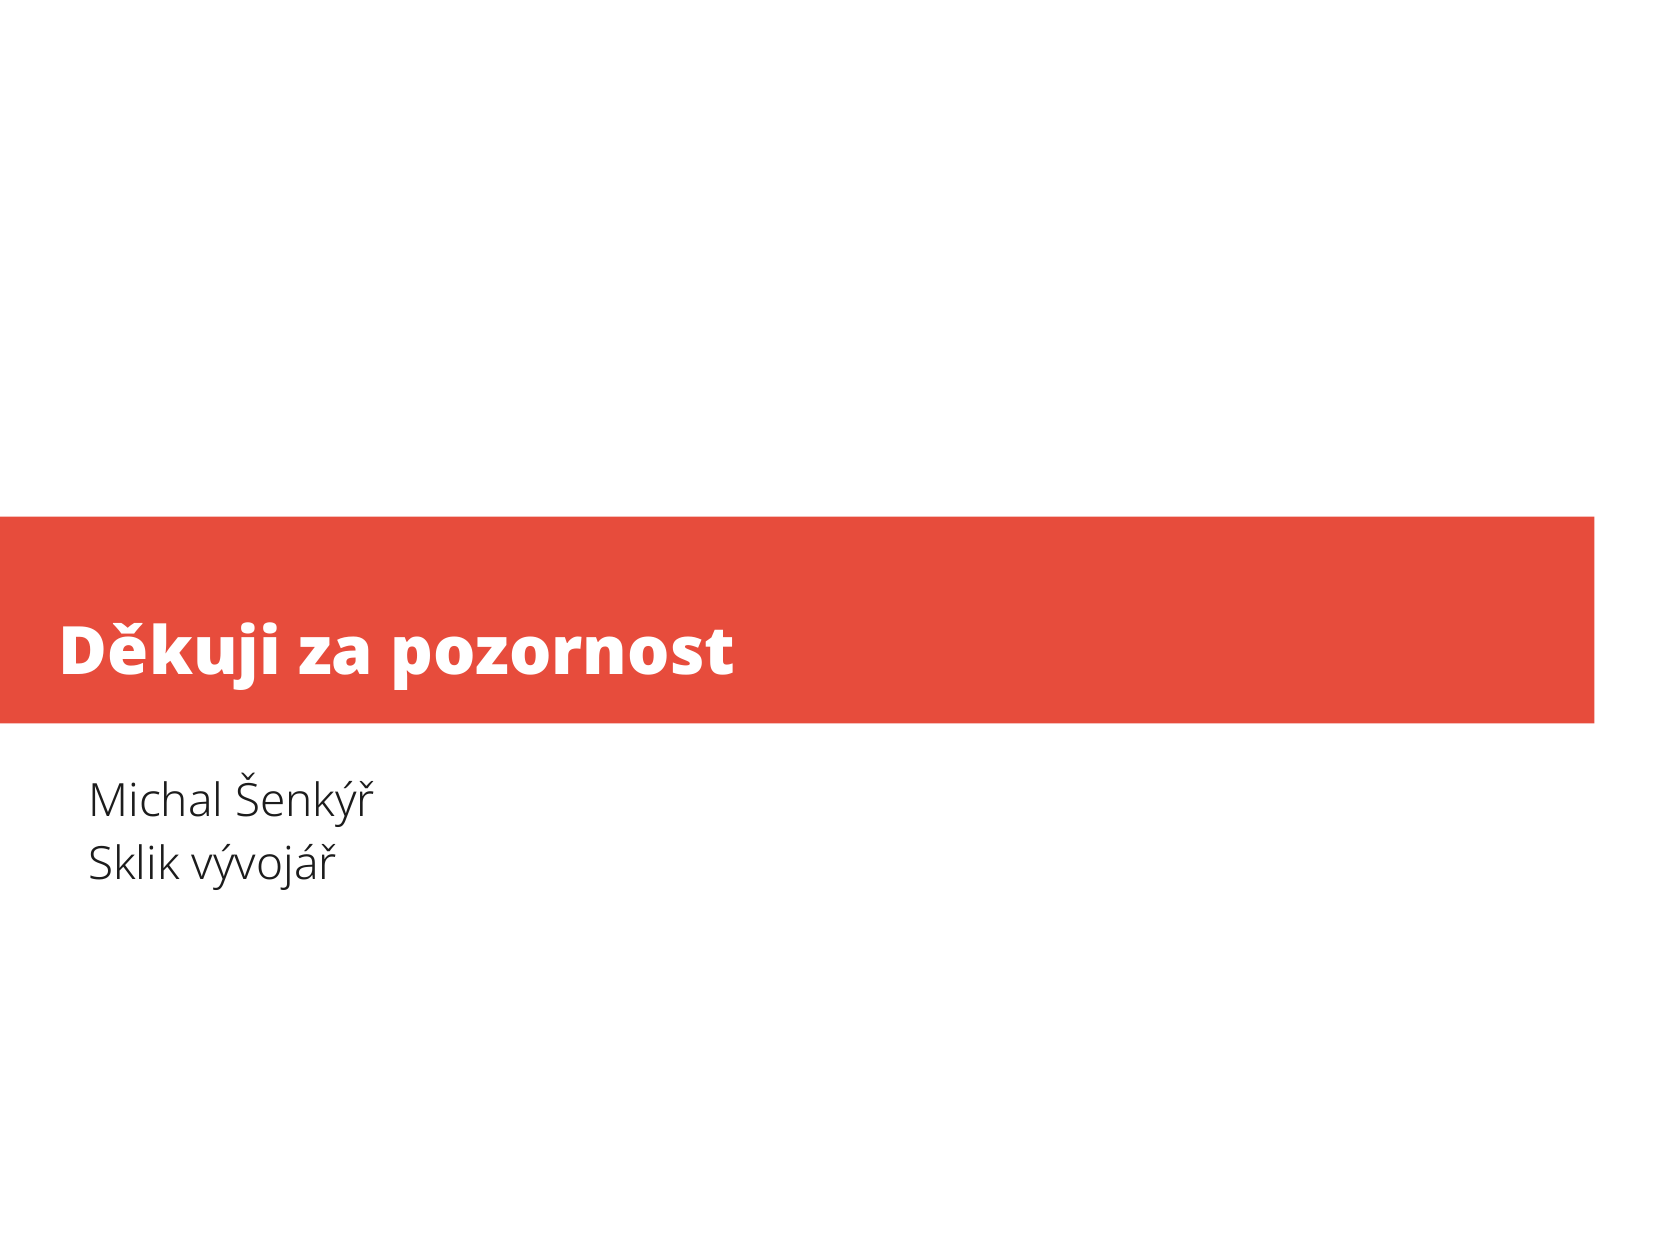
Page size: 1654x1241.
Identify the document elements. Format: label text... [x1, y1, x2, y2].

title Děkuji za pozornost [59, 546, 1595, 694]
subtitle Michal Šenkýř Sklik vývojář [88, 767, 1595, 1182]
